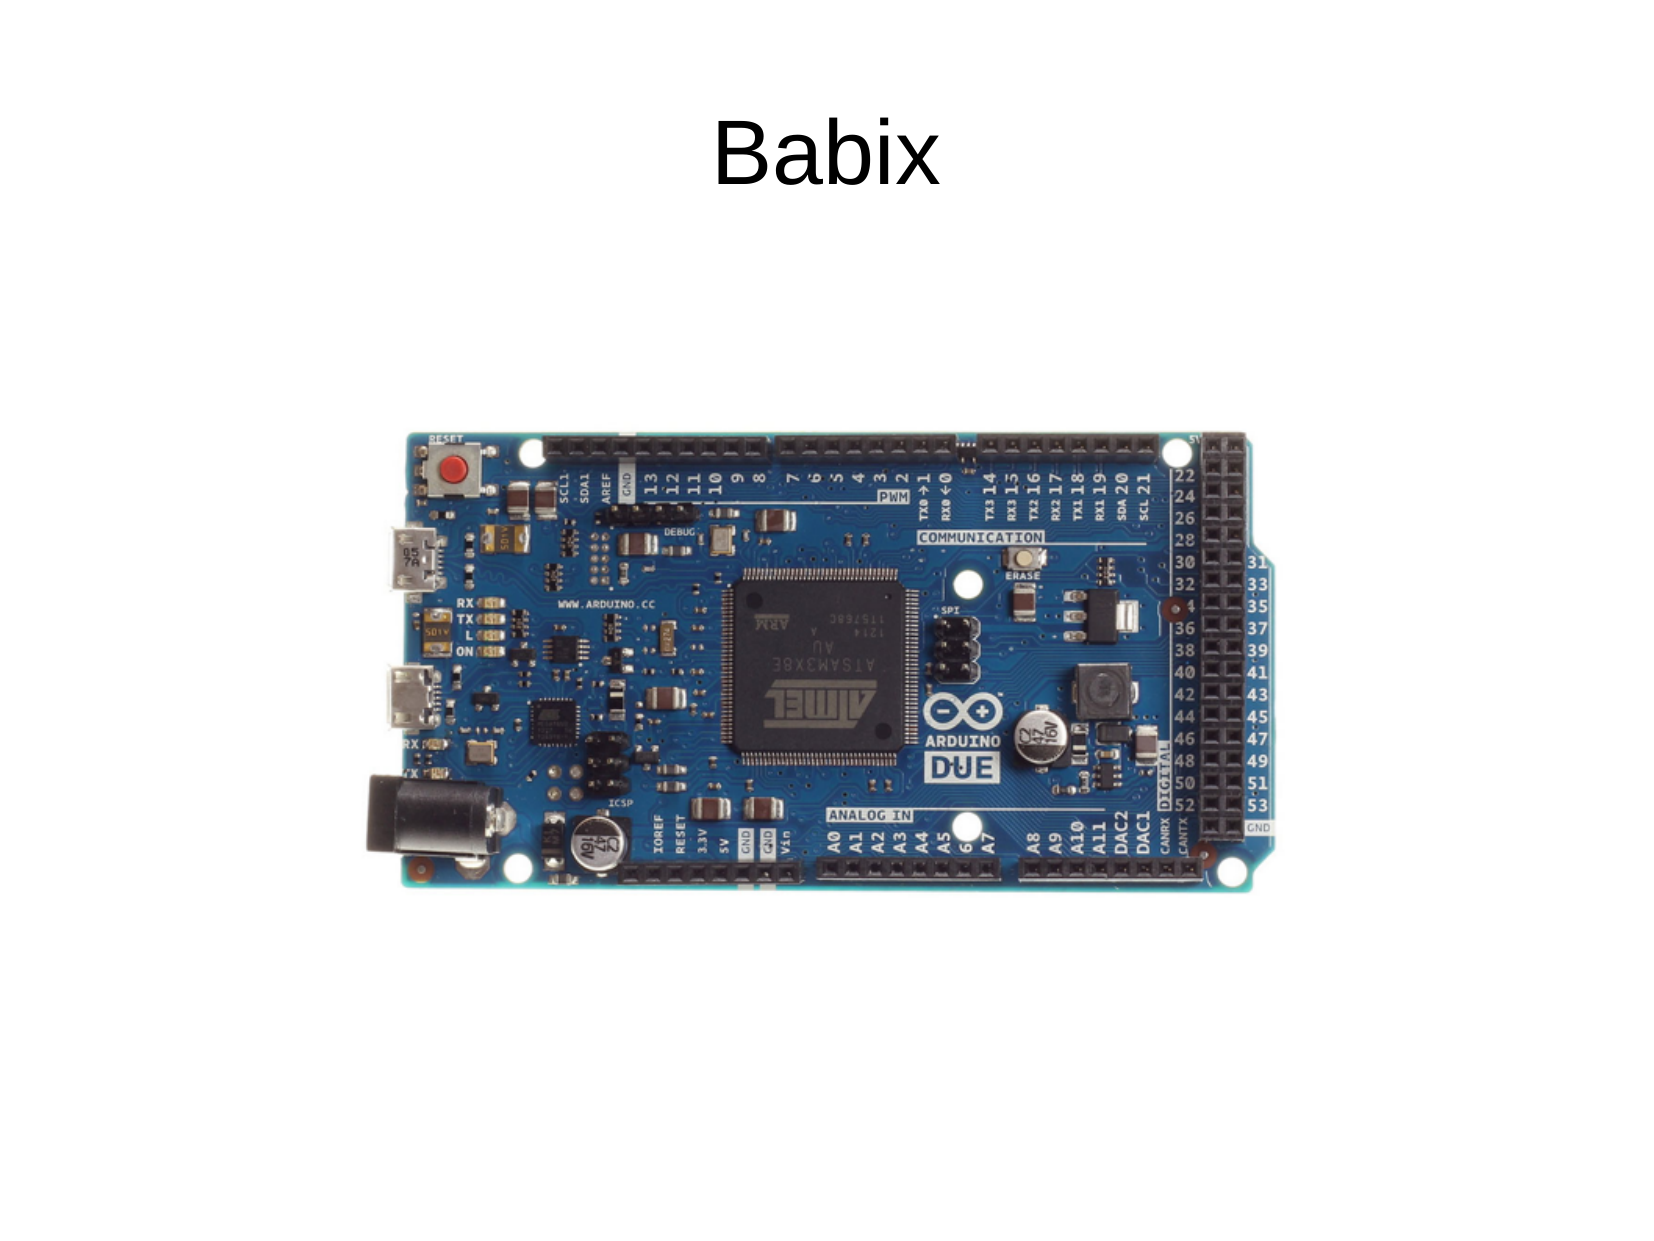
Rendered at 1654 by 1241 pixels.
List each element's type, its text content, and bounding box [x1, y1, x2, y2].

picture [354, 287, 1292, 1010]
title Babix [82, 49, 1571, 257]
